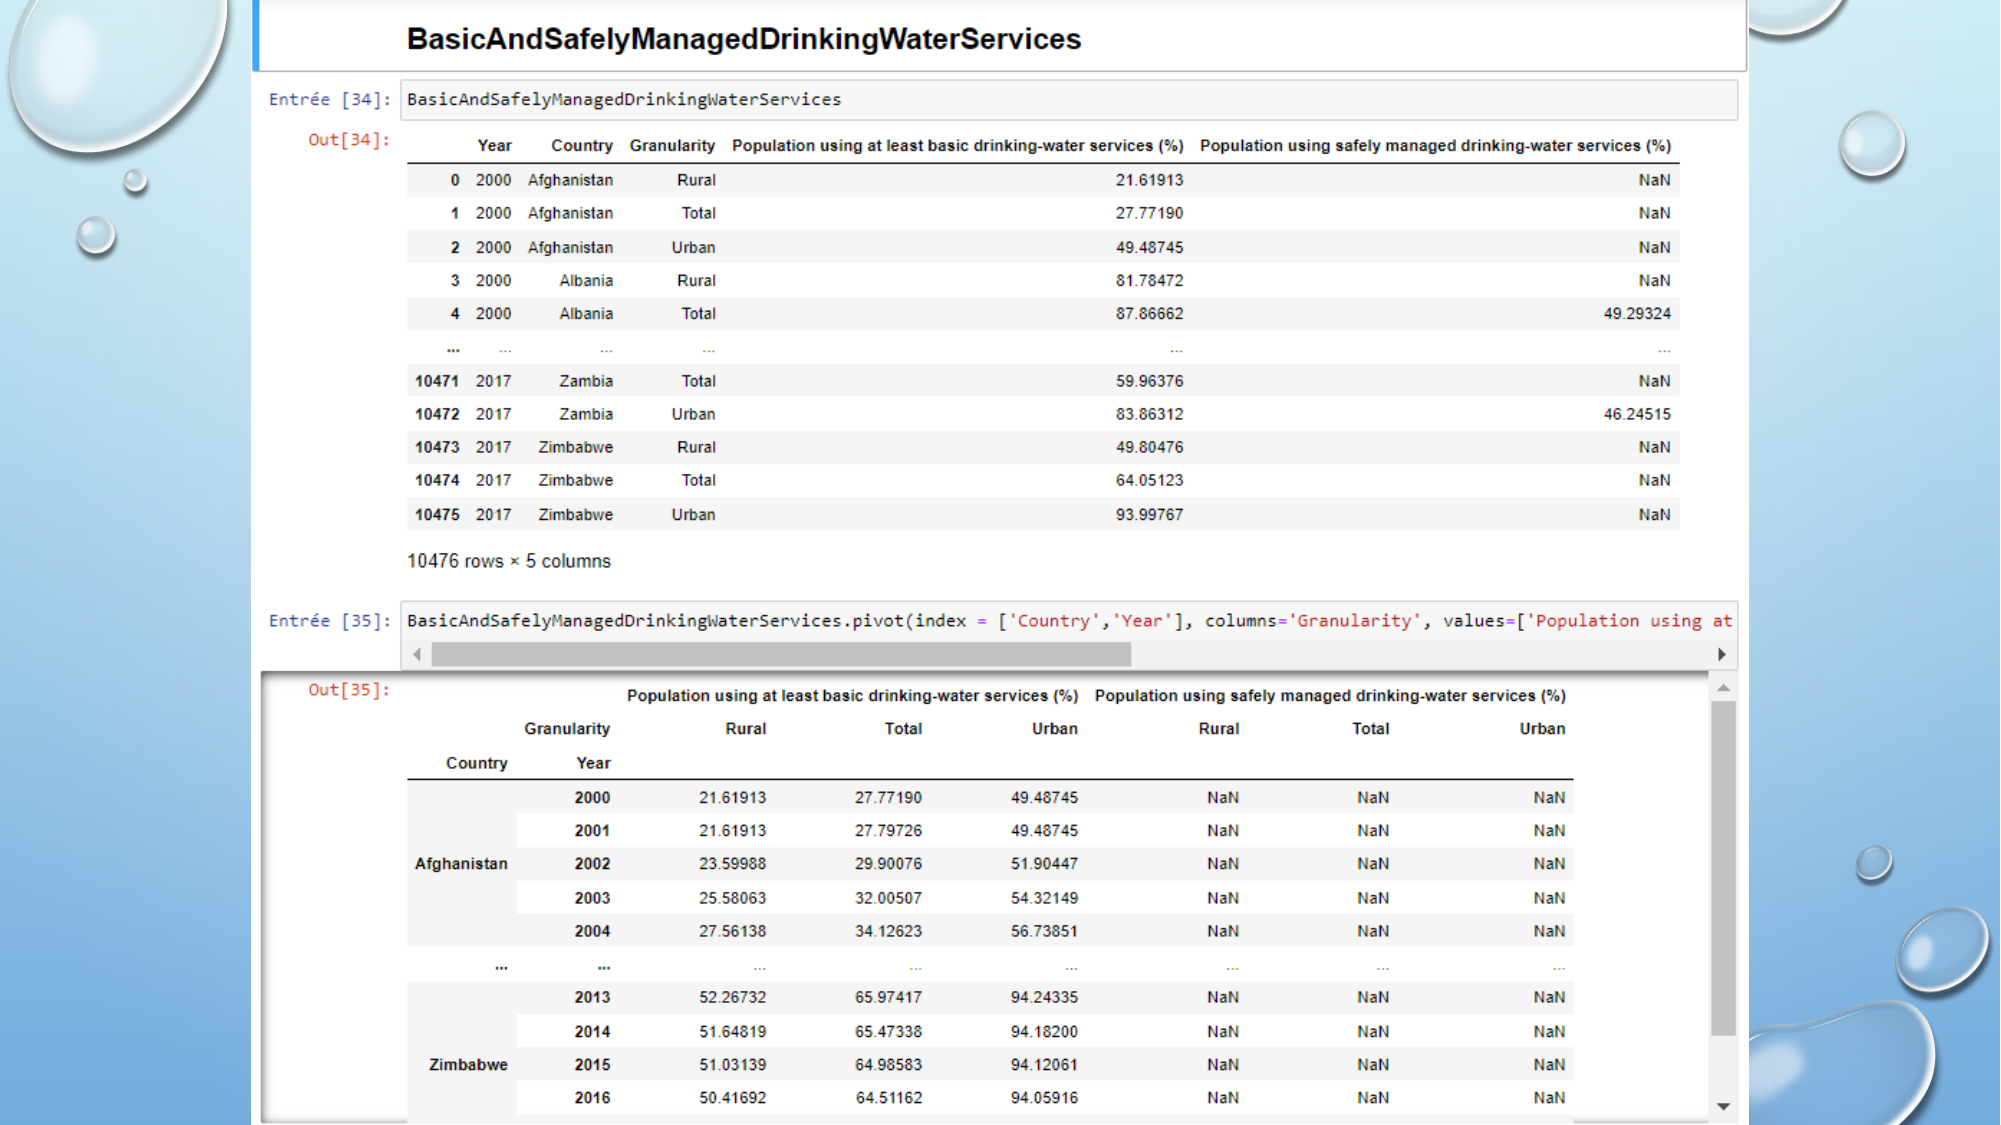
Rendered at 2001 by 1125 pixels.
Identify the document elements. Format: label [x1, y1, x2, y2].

picture [251, 0, 1749, 1125]
